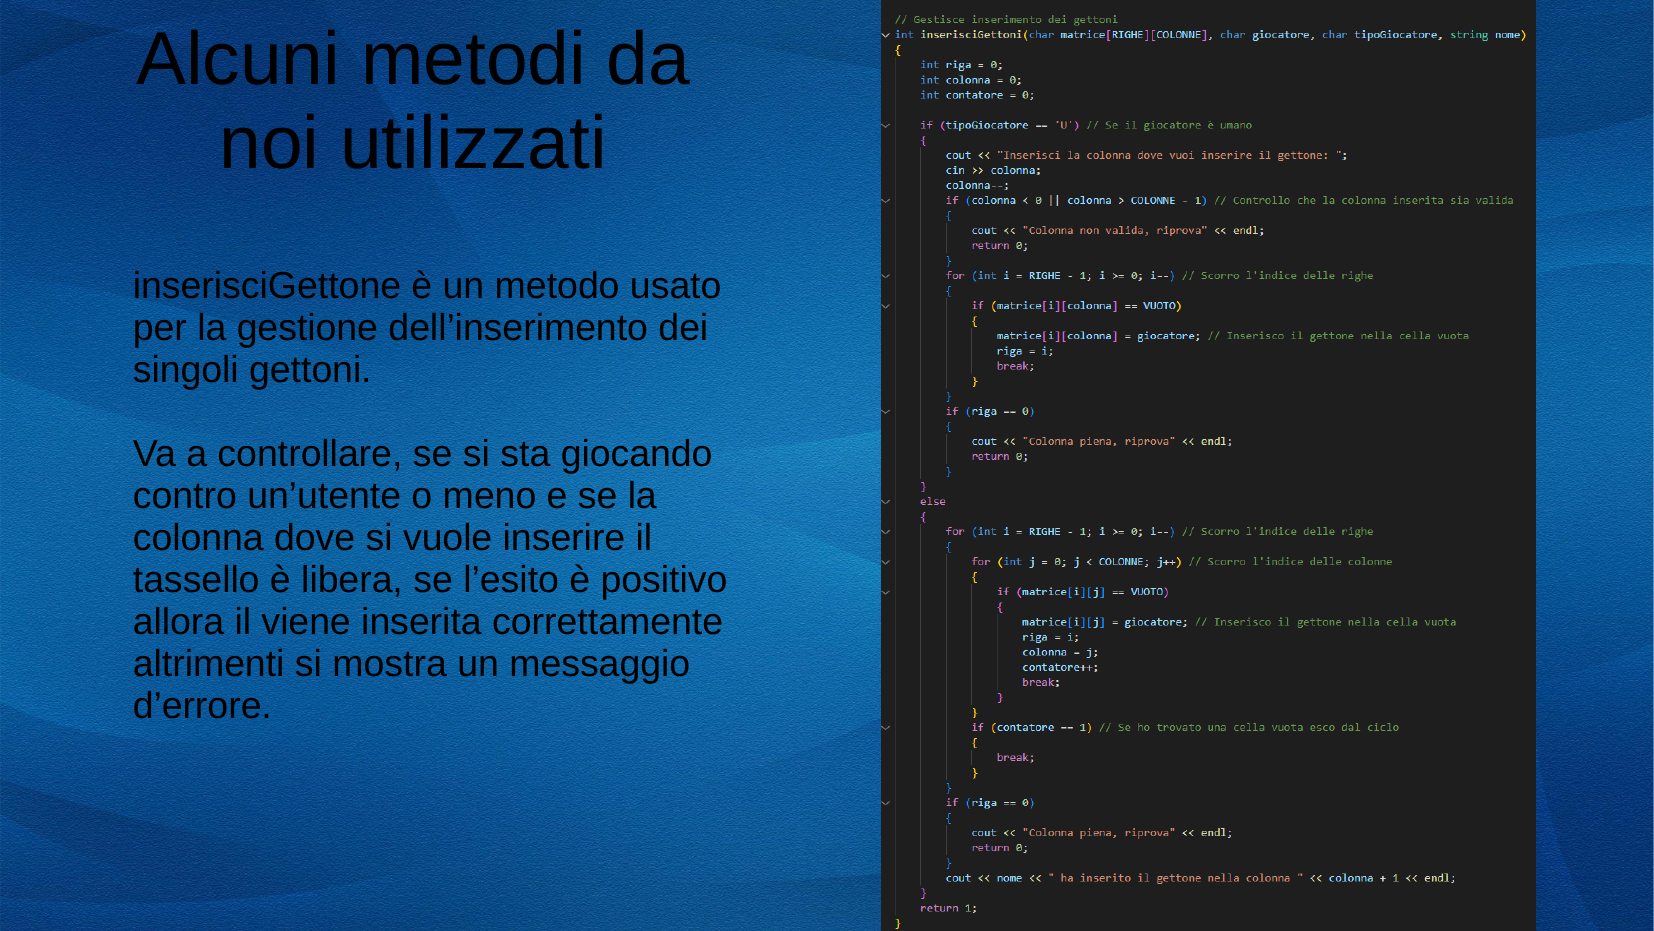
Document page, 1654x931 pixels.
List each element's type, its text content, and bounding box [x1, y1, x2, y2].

picture [0, 0, 1654, 931]
text_box inserisciGettone è un metodo usato per la gestione dell’inserimento dei singoli gettoni. Va a controllare, se si sta giocando contro un’utente o meno e se la colonna dove si vuole inserire il tassello è libera, se l’esito è positivo allora il viene inserita correttamente altrimenti si mostra un messaggio d’errore. [118, 256, 768, 734]
text_box Alcuni metodi da noi utilizzati [118, 9, 709, 207]
